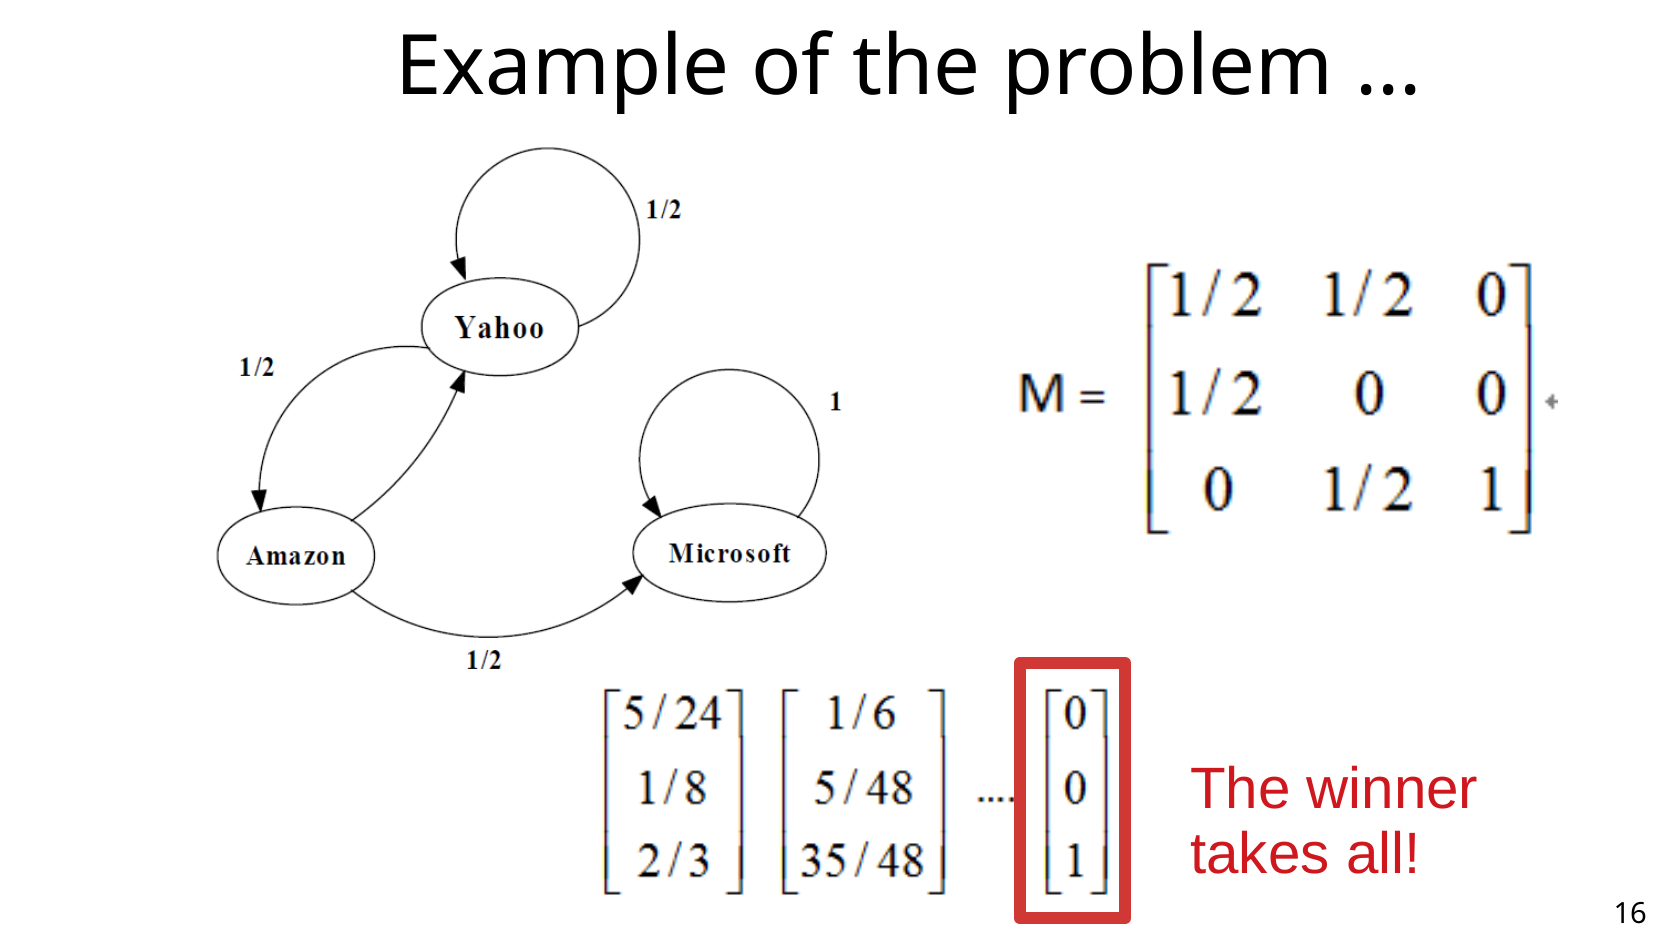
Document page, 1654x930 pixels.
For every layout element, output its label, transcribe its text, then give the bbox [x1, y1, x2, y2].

title Example of the problem ... [345, 1, 1441, 120]
picture [1009, 250, 1558, 556]
text_box The winner takes all! [1175, 748, 1572, 894]
picture [210, 134, 1014, 917]
picture [1026, 669, 1110, 912]
